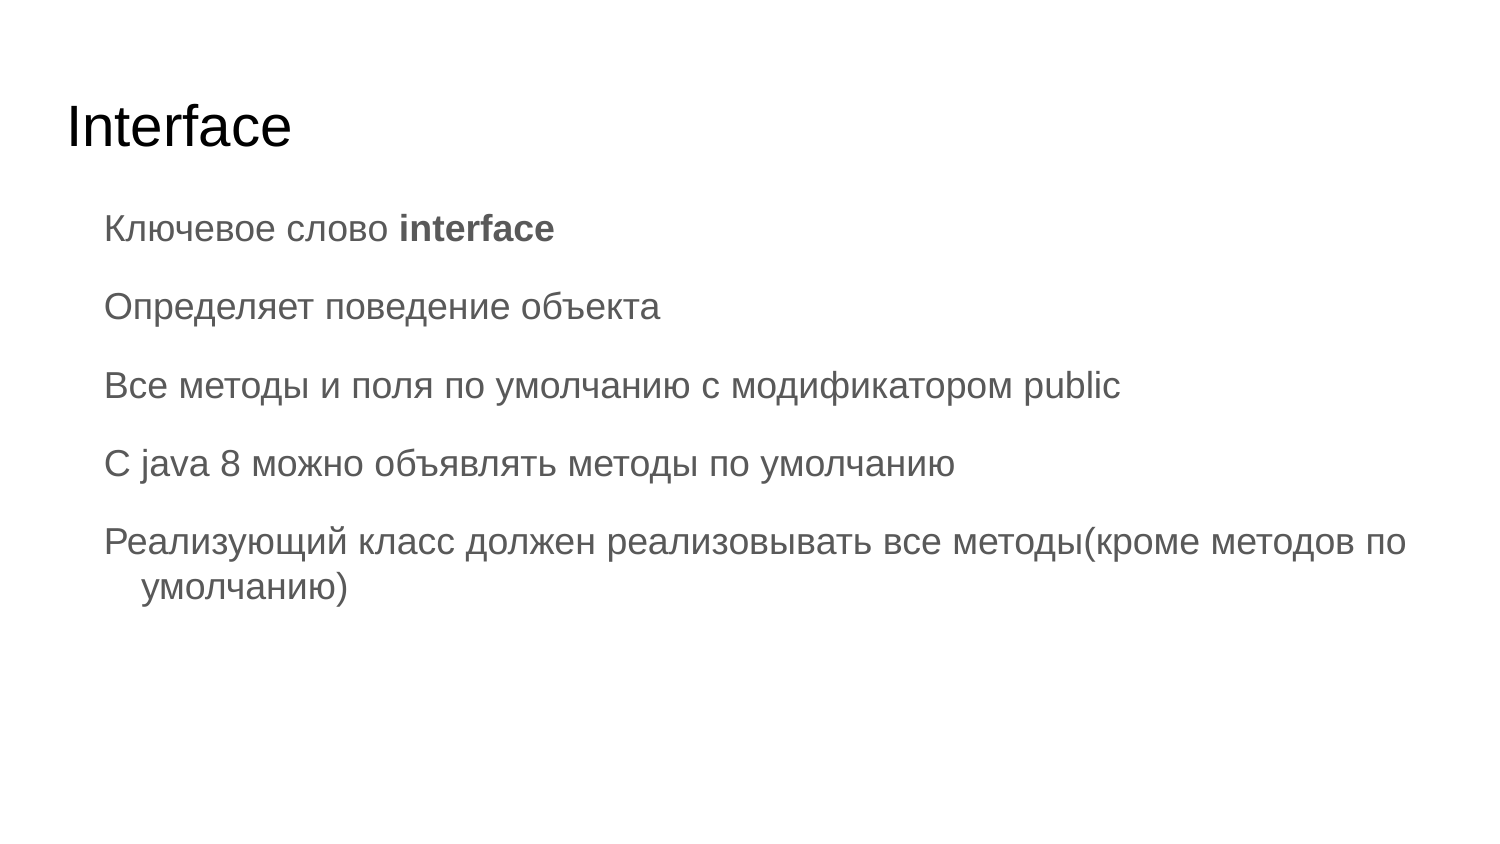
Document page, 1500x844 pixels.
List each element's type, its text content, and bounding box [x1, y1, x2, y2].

list Ключевое слово interface Определяет поведение объекта Все методы и поля по умолчанию с модификатором public С java 8 можно объявлять методы по умолчанию Реализующий класс должен реализовывать все методы(кроме методов по умолчанию) [51, 189, 1449, 750]
title Interface [51, 72, 1449, 167]
